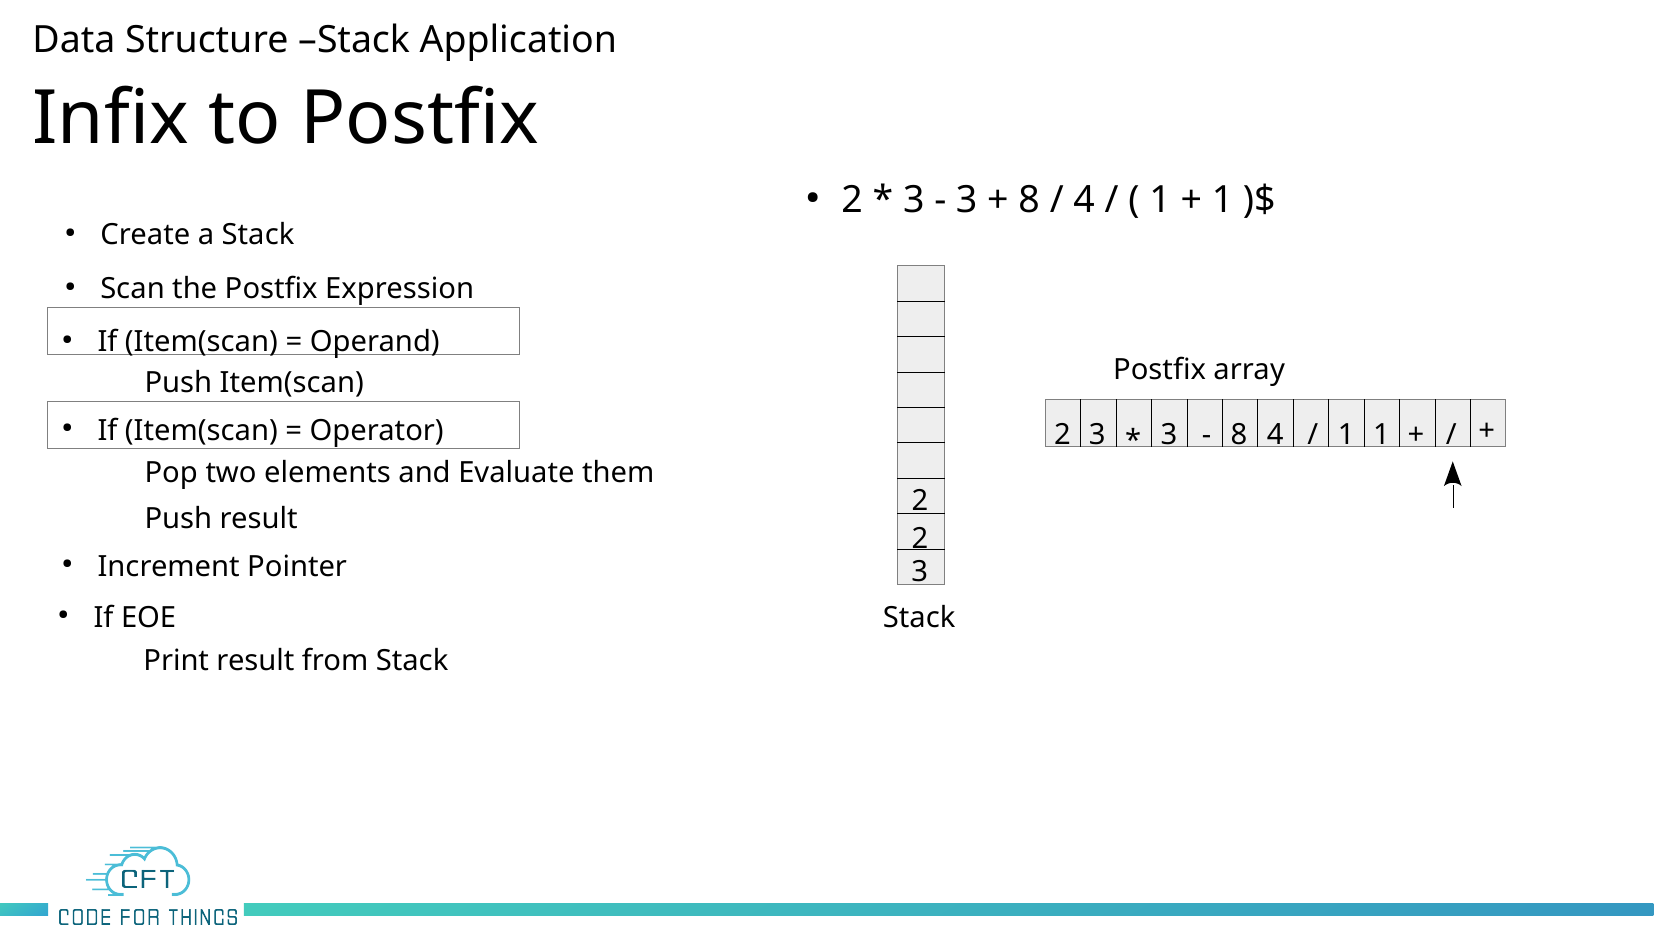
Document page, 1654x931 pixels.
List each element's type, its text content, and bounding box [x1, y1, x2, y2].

text_box 2 [1039, 405, 1074, 455]
text_box [47, 307, 520, 355]
text_box Create a Stack [50, 206, 355, 266]
text_box If (Item(scan) = Operand) [47, 312, 491, 373]
text_box [1045, 399, 1080, 405]
text_box + [1407, 405, 1431, 455]
text_box [1329, 399, 1364, 405]
text_box 8 [1236, 405, 1252, 455]
text_box [1081, 399, 1116, 405]
text_box If EOE [43, 588, 375, 638]
text_box [1188, 399, 1222, 405]
text_box [1365, 399, 1399, 405]
text_box 3 [1074, 405, 1123, 455]
picture [59, 846, 237, 925]
text_box 2 * 3 - 3 + 8 / 4 / ( 1 + 1 )$ [791, 165, 1377, 225]
text_box Increment Pointer [47, 537, 621, 597]
text_box Postfix array [1098, 340, 1312, 390]
text_box [1400, 399, 1435, 405]
text_box [897, 408, 945, 442]
text_box [1223, 399, 1257, 405]
text_box 2 [896, 521, 945, 559]
text_box [1152, 399, 1187, 405]
text_box If (Item(scan) = Operator) [47, 401, 496, 461]
text_box Scan the Postfix Expression [50, 259, 537, 319]
text_box Stack [868, 588, 979, 638]
text_box [1258, 399, 1293, 405]
text_box * [1110, 411, 1159, 461]
text_box / [1292, 405, 1341, 455]
text_box [1117, 399, 1151, 411]
text_box [496, 401, 520, 449]
text_box Push result [94, 490, 426, 550]
text_box / [1431, 405, 1471, 455]
text_box 1 [1372, 405, 1407, 455]
text_box [897, 302, 945, 336]
text_box Push Item(scan) [94, 373, 426, 401]
text_box 3 [1145, 405, 1187, 455]
text_box + [1463, 401, 1518, 451]
text_box 4 [1252, 405, 1292, 455]
text_box Print result from Stack [93, 631, 615, 691]
text_box [897, 443, 945, 471]
text_box 2 [896, 471, 946, 521]
title Data Structure –Stack Application Infix to Postfix [32, 12, 1536, 166]
text_box [1436, 399, 1470, 405]
text_box - [1187, 405, 1236, 455]
text_box [897, 265, 945, 301]
text_box [897, 373, 945, 407]
text_box 3 [896, 559, 945, 593]
text_box [1294, 399, 1328, 405]
text_box Pop two elements and Evaluate them [94, 443, 709, 502]
text_box [897, 337, 945, 372]
text_box 1 [1341, 405, 1372, 455]
